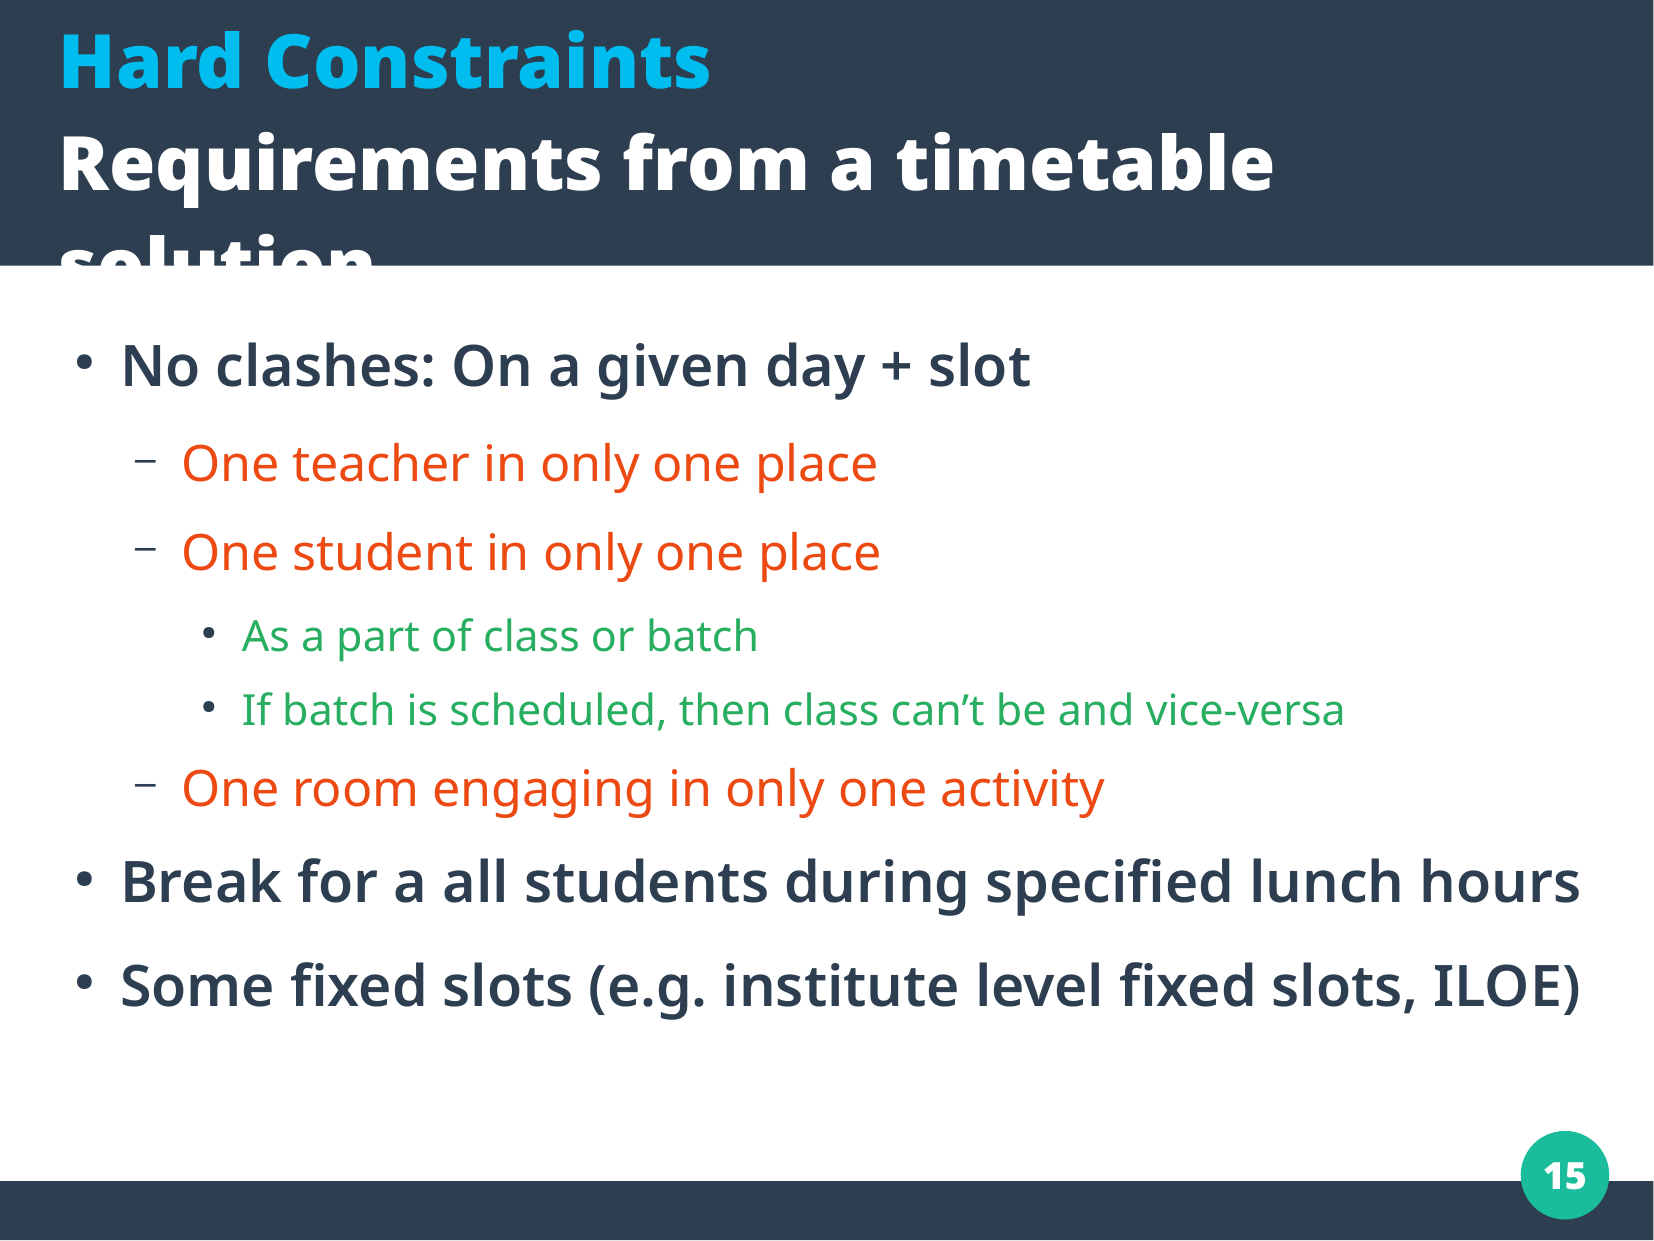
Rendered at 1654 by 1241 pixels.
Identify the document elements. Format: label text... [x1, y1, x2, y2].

title Hard Constraints Requirements from a timetable solution [59, 8, 1595, 166]
list No clashes: On a given day + slot One teacher in only one place One student in only one place As a part of class or batch If batch is scheduled, then class can’t be and vice-versa One room engaging in only one activity Break for a all students during specified lunch hours Some fixed slots (e.g. institute level fixed slots, ILOE) [59, 324, 1595, 1152]
